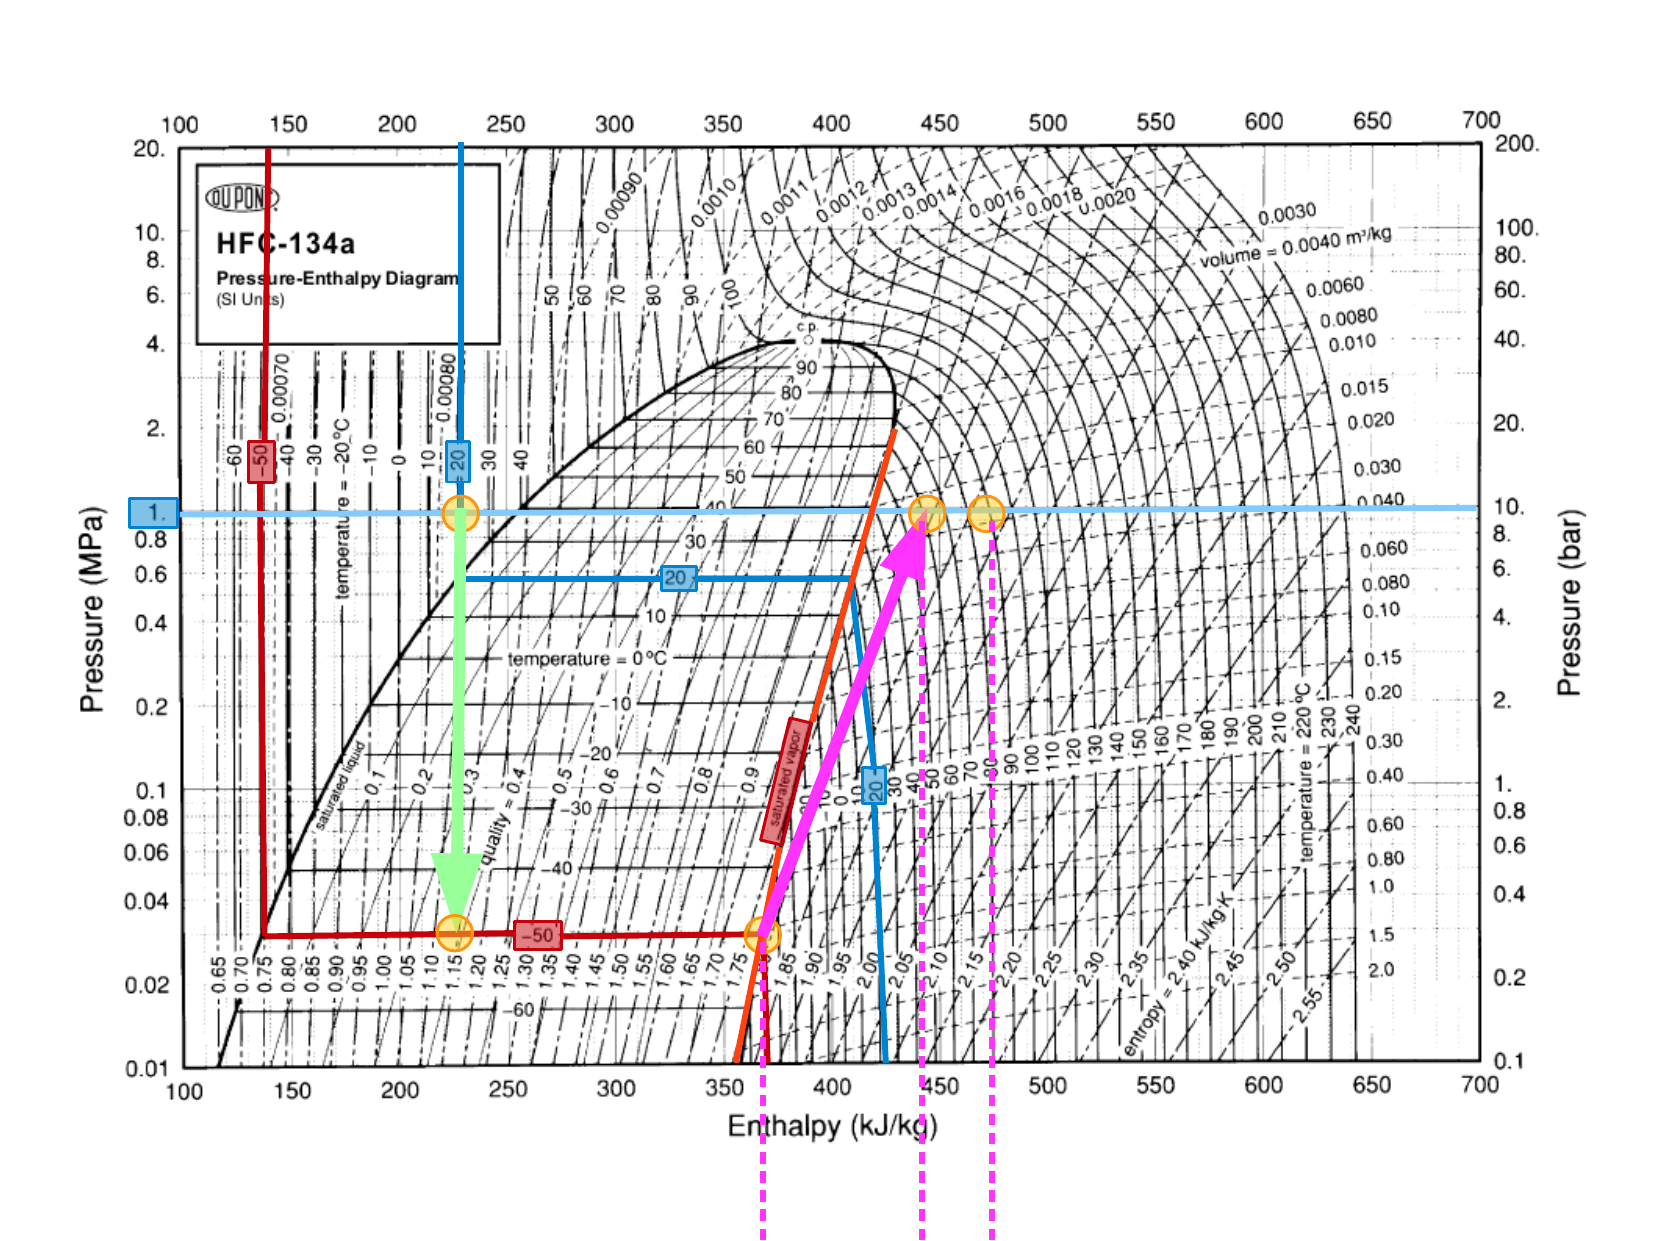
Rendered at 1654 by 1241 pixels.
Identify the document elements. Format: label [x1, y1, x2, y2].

text_box [760, 717, 812, 846]
text_box [745, 917, 762, 952]
text_box [862, 767, 886, 804]
text_box [129, 498, 178, 528]
picture [54, 91, 1602, 1150]
text_box [514, 921, 562, 950]
text_box [661, 566, 697, 591]
text_box [442, 496, 479, 531]
text_box [437, 915, 473, 951]
text_box [764, 922, 781, 953]
text_box [446, 441, 470, 483]
text_box [248, 441, 275, 483]
text_box [909, 496, 945, 532]
text_box [968, 496, 1005, 532]
